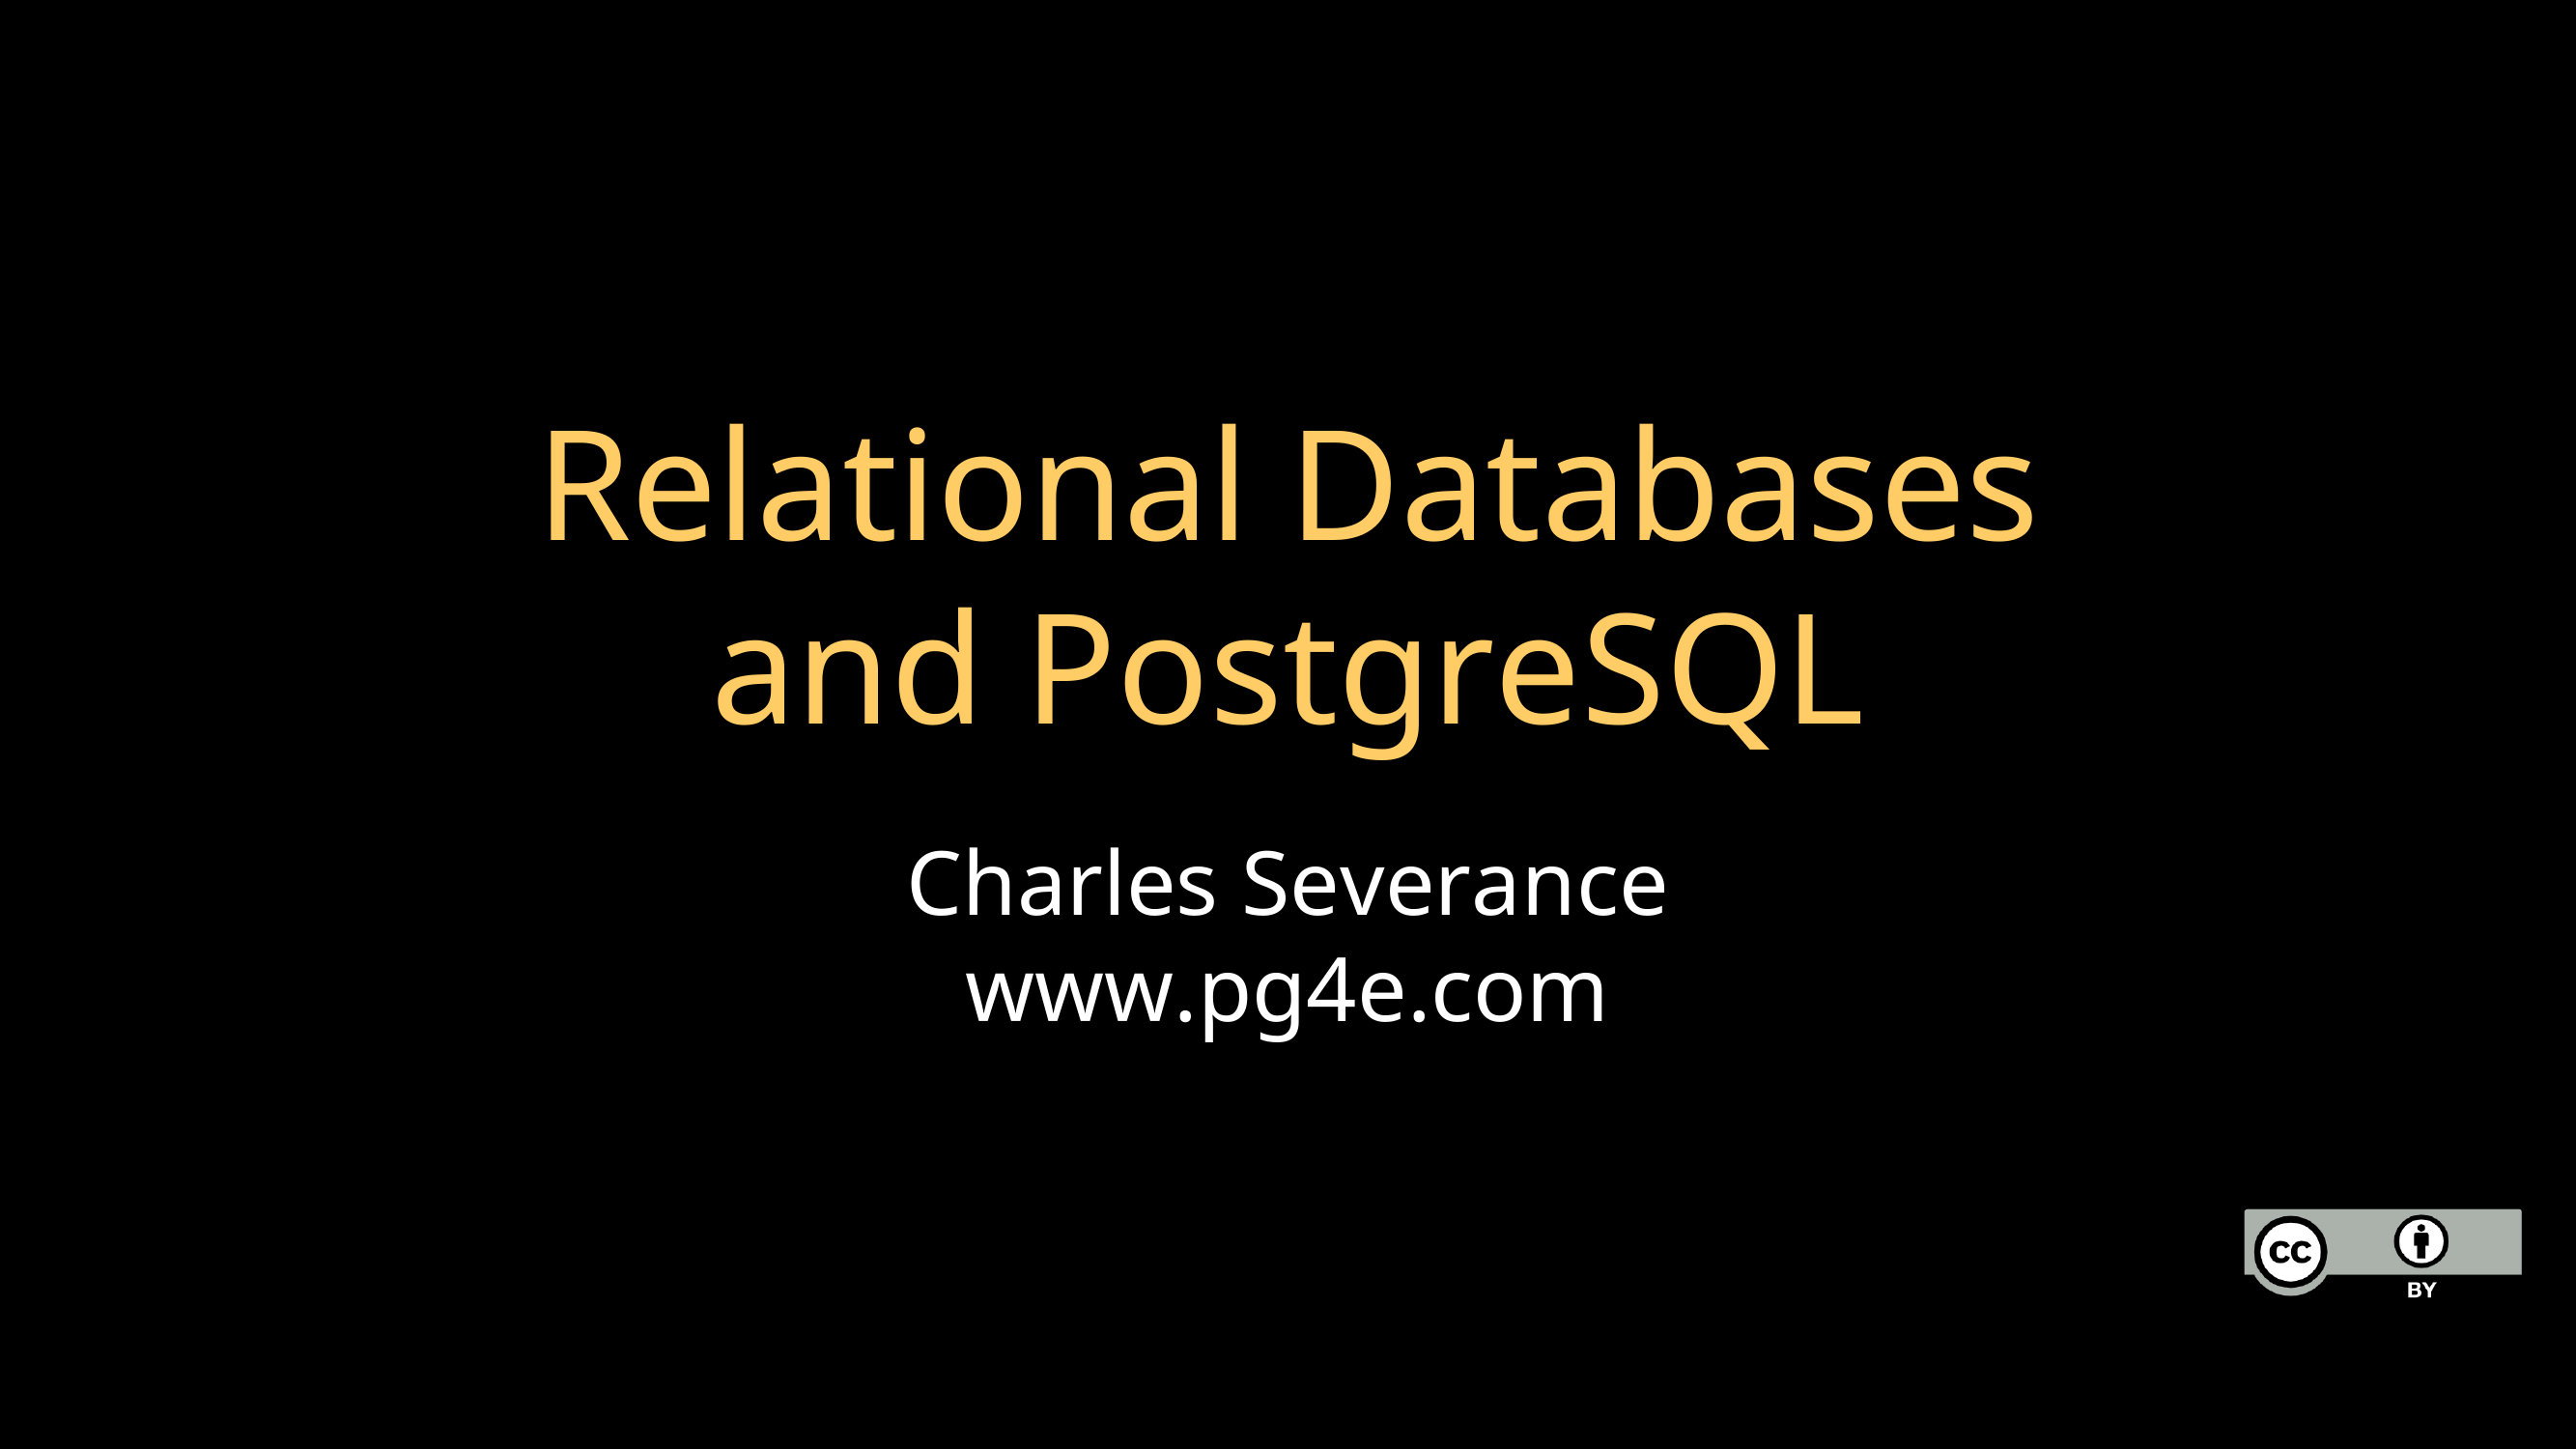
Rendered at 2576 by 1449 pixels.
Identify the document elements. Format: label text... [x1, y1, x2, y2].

subtitle Charles Severance www.pg4e.com [385, 820, 2190, 1192]
title Relational Databases and PostgreSQL [193, 449, 2383, 761]
picture [2242, 1207, 2524, 1303]
